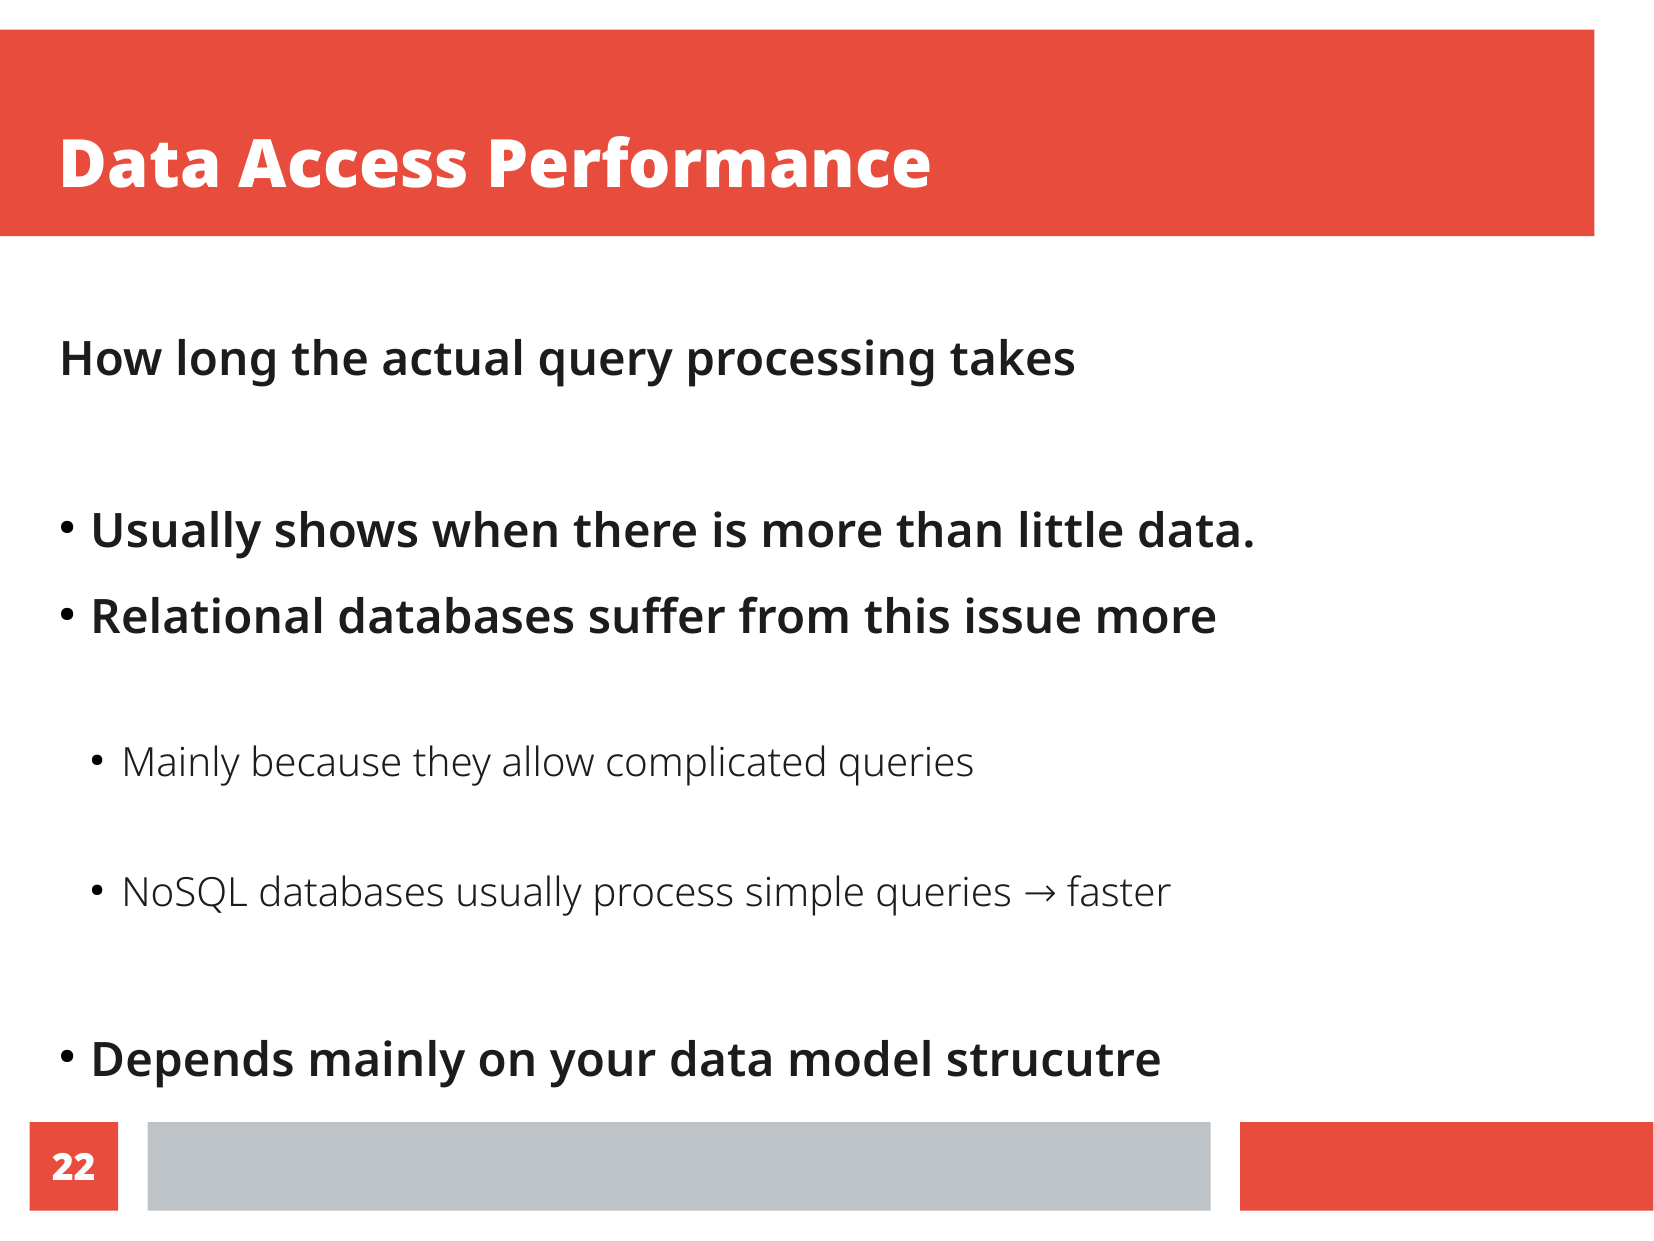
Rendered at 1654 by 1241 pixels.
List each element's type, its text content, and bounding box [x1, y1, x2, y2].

title Data Access Performance [59, 59, 1595, 207]
list How long the actual query processing takes Usually shows when there is more than little data. Relational databases suffer from this issue more Mainly because they allow complicated queries NoSQL databases usually process simple queries → faster Depends mainly on your data model strucutre [59, 324, 1565, 1093]
